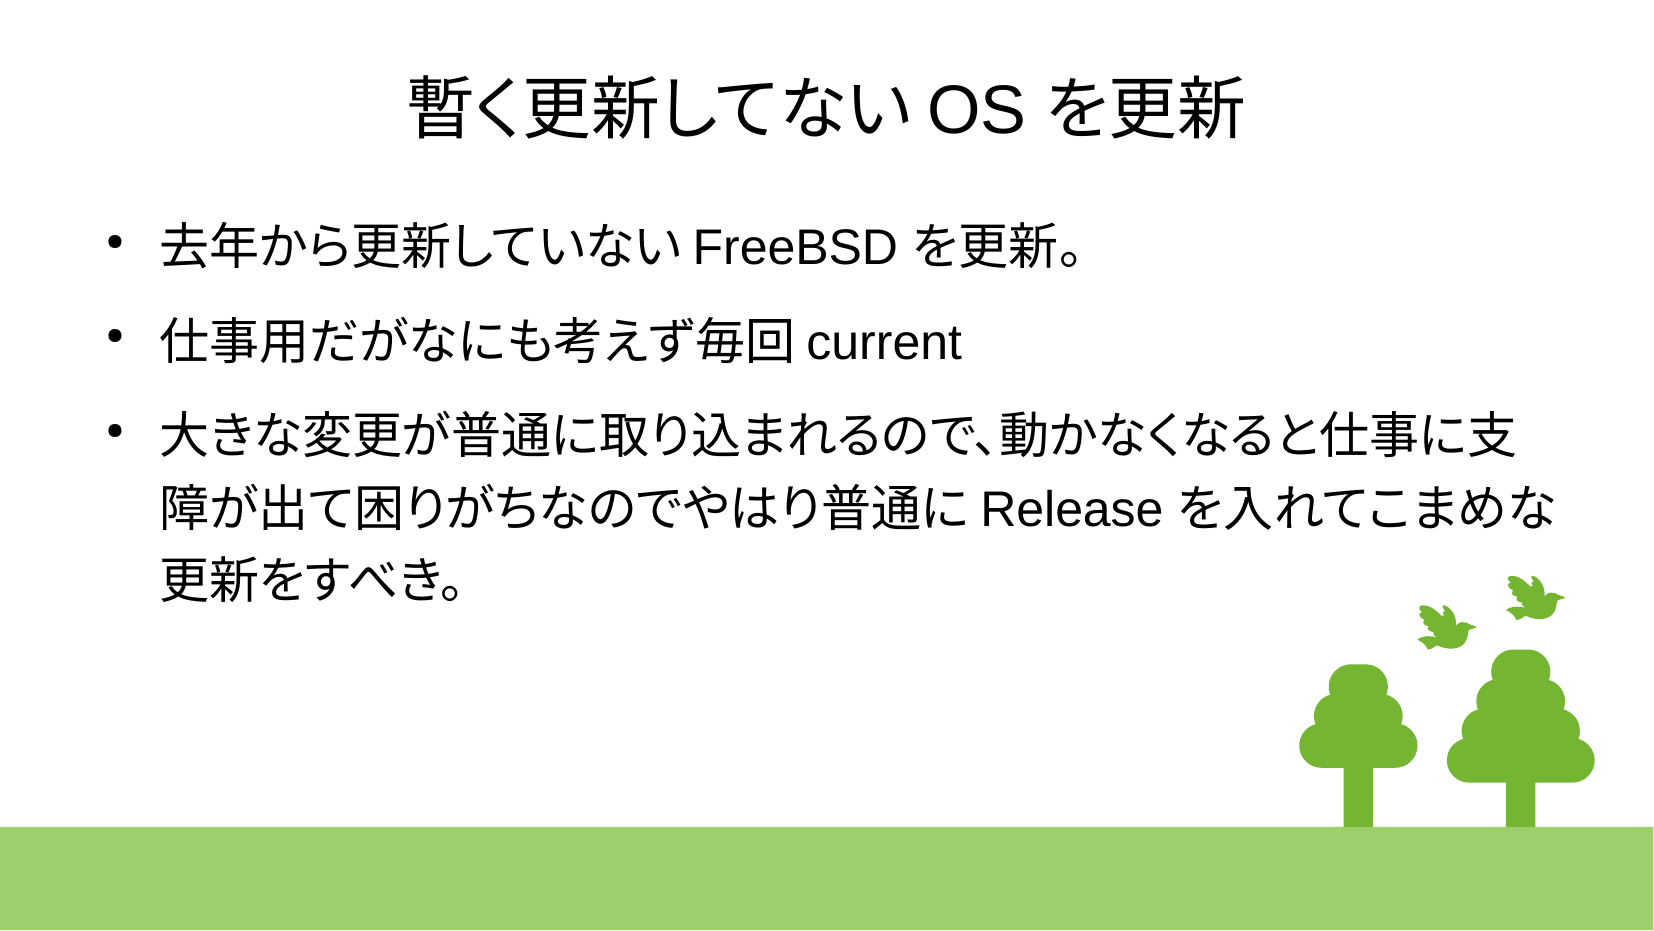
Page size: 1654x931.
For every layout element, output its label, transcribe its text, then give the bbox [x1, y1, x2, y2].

list 去年から更新していない FreeBSD を更新。 仕事用だがなにも考えず毎回 current 大きな変更が普通に取り込まれるので、動かなくなると仕事に支障が出て困りがちなのでやはり普通に Release を入れてこまめな更新をすべき。 [88, 206, 1565, 739]
title 暫く更新してない OS を更新 [88, 29, 1565, 178]
